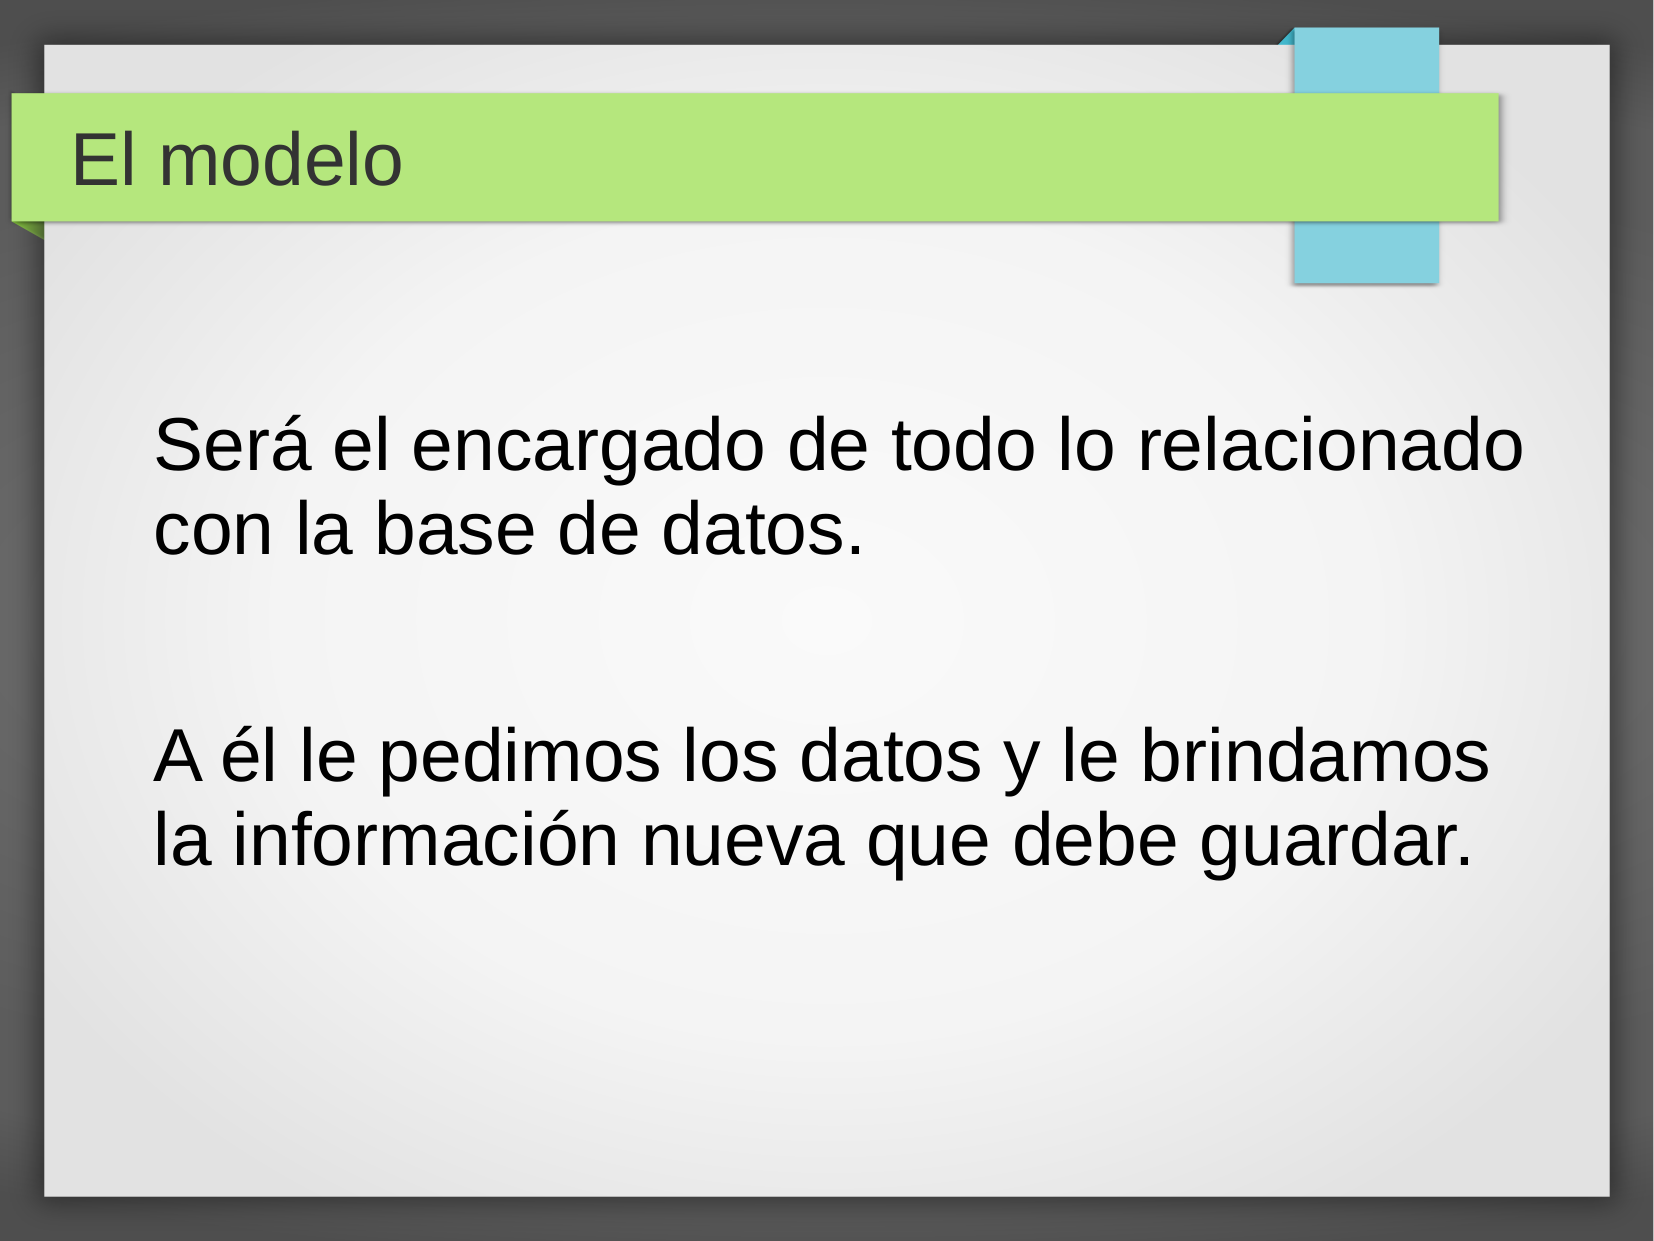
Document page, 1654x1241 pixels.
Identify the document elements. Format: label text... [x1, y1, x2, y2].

list Será el encargado de todo lo relacionado con la base de datos. A él le pedimos los datos y le brindamos la información nueva que debe guardar. [82, 402, 1538, 1123]
title El modelo [70, 106, 1229, 213]
picture [0, 0, 1654, 1241]
